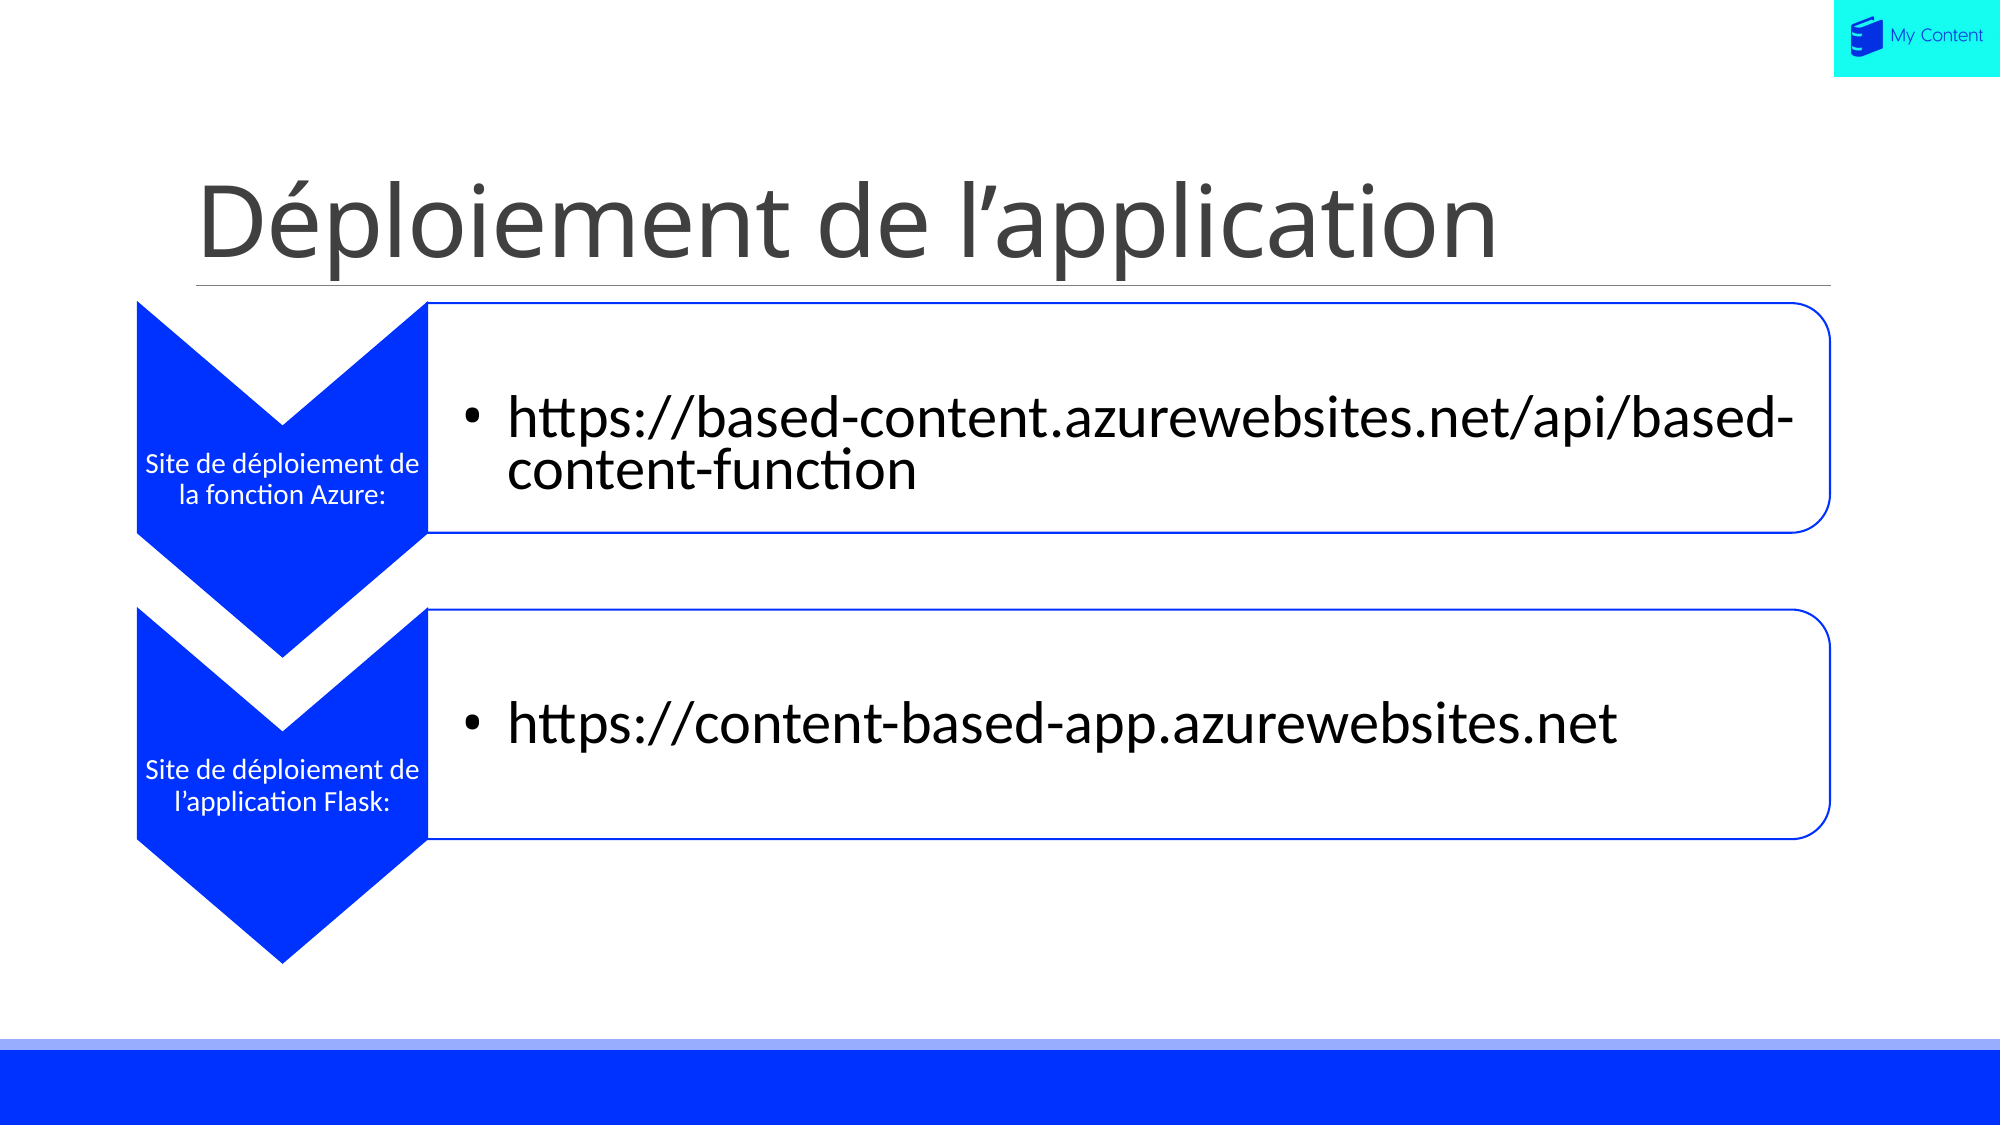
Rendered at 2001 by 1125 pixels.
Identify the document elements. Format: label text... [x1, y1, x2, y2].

picture [1834, 0, 2000, 77]
text_box Site de déploiement de la fonction Azure: [138, 303, 427, 657]
text_box https://content-based-app.azurewebsites.net [427, 609, 1831, 840]
text_box https://based-content.azurewebsites.net/api/based-content-function [427, 303, 1831, 533]
text_box Site de déploiement de l’application Flask: [138, 609, 427, 963]
title Déploiement de l’application [180, 47, 1831, 286]
